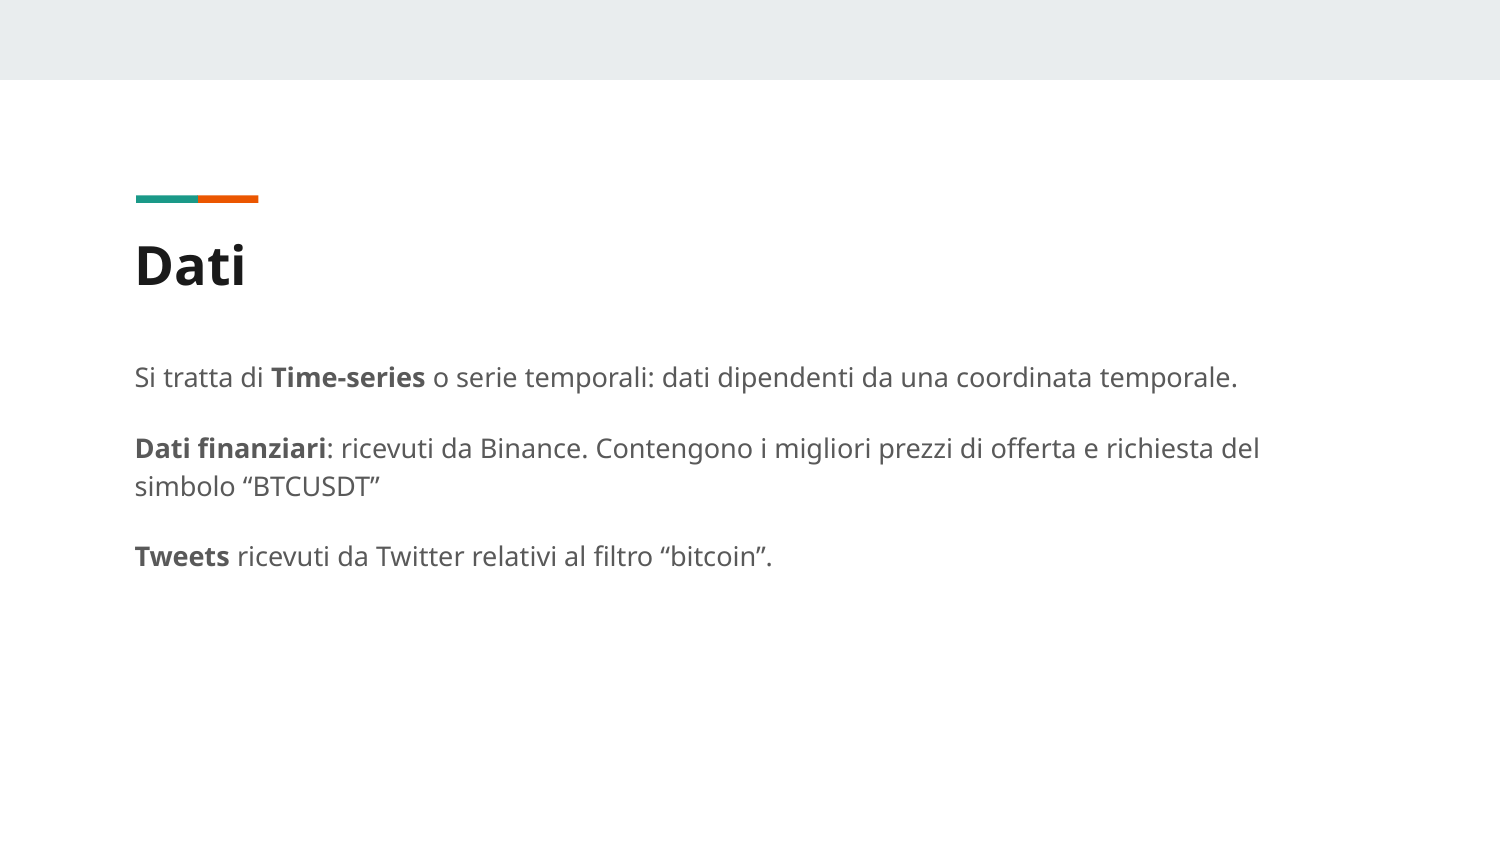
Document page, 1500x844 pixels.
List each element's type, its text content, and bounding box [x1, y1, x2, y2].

list Si tratta di Time-series o serie temporali: dati dipendenti da una coordinata temporale. Dati finanziari: ricevuti da Binance. Contengono i migliori prezzi di offerta e richiesta del simbolo “BTCUSDT” Tweets ricevuti da Twitter relativi al filtro “bitcoin”. [119, 341, 1381, 712]
title Dati [119, 216, 1381, 305]
